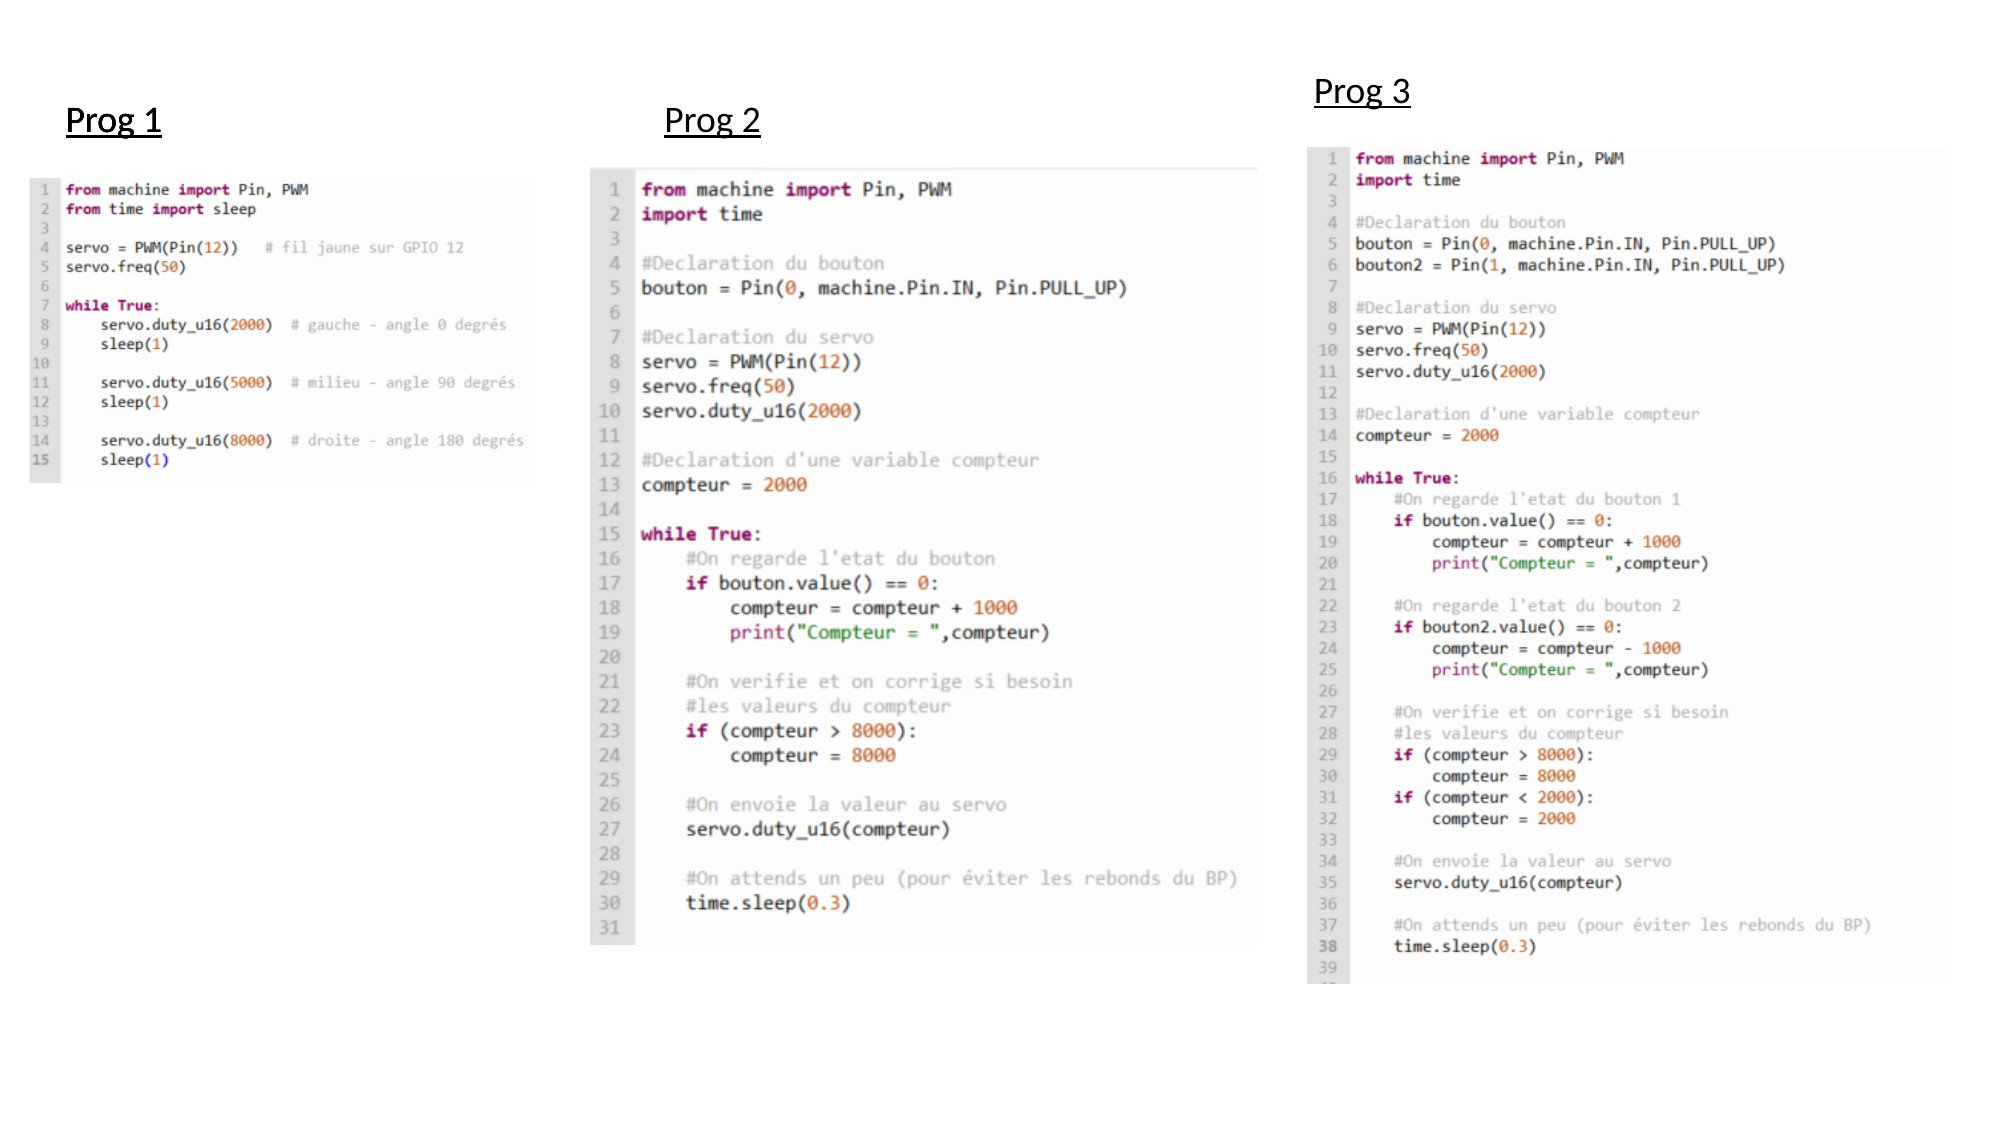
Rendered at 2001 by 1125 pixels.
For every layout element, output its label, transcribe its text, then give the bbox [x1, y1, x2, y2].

text_box Prog 3 [1299, 58, 1426, 119]
picture [29, 178, 532, 483]
text_box Prog 2 [649, 87, 776, 148]
picture [590, 167, 1257, 945]
picture [1307, 147, 1949, 984]
text_box Prog 1 [50, 87, 178, 148]
